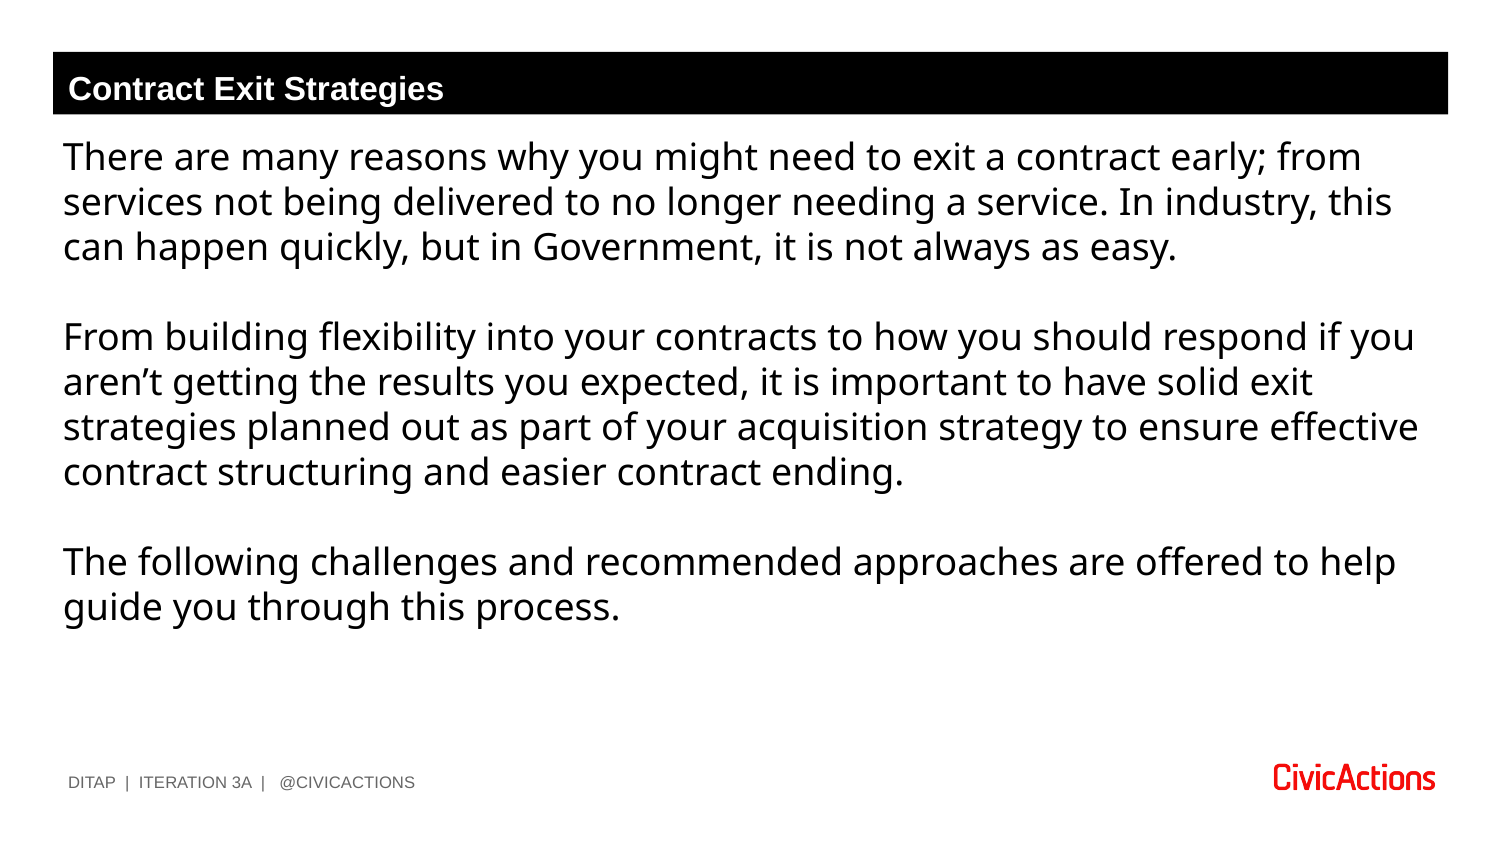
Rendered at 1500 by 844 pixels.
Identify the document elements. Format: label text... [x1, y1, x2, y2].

title Contract Exit Strategies [53, 51, 1449, 115]
picture [1271, 758, 1438, 795]
list There are many reasons why you might need to exit a contract early; from services not being delivered to no longer needing a service. In industry, this can happen quickly, but in Government, it is not always as easy. From building flexibility into your contracts to how you should respond if you aren’t getting the results you expected, it is important to have solid exit strategies planned out as part of your acquisition strategy to ensure effective contract structuring and easier contract ending. The following challenges and recommended approaches are offered to help guide you through this process. [53, 123, 1449, 605]
